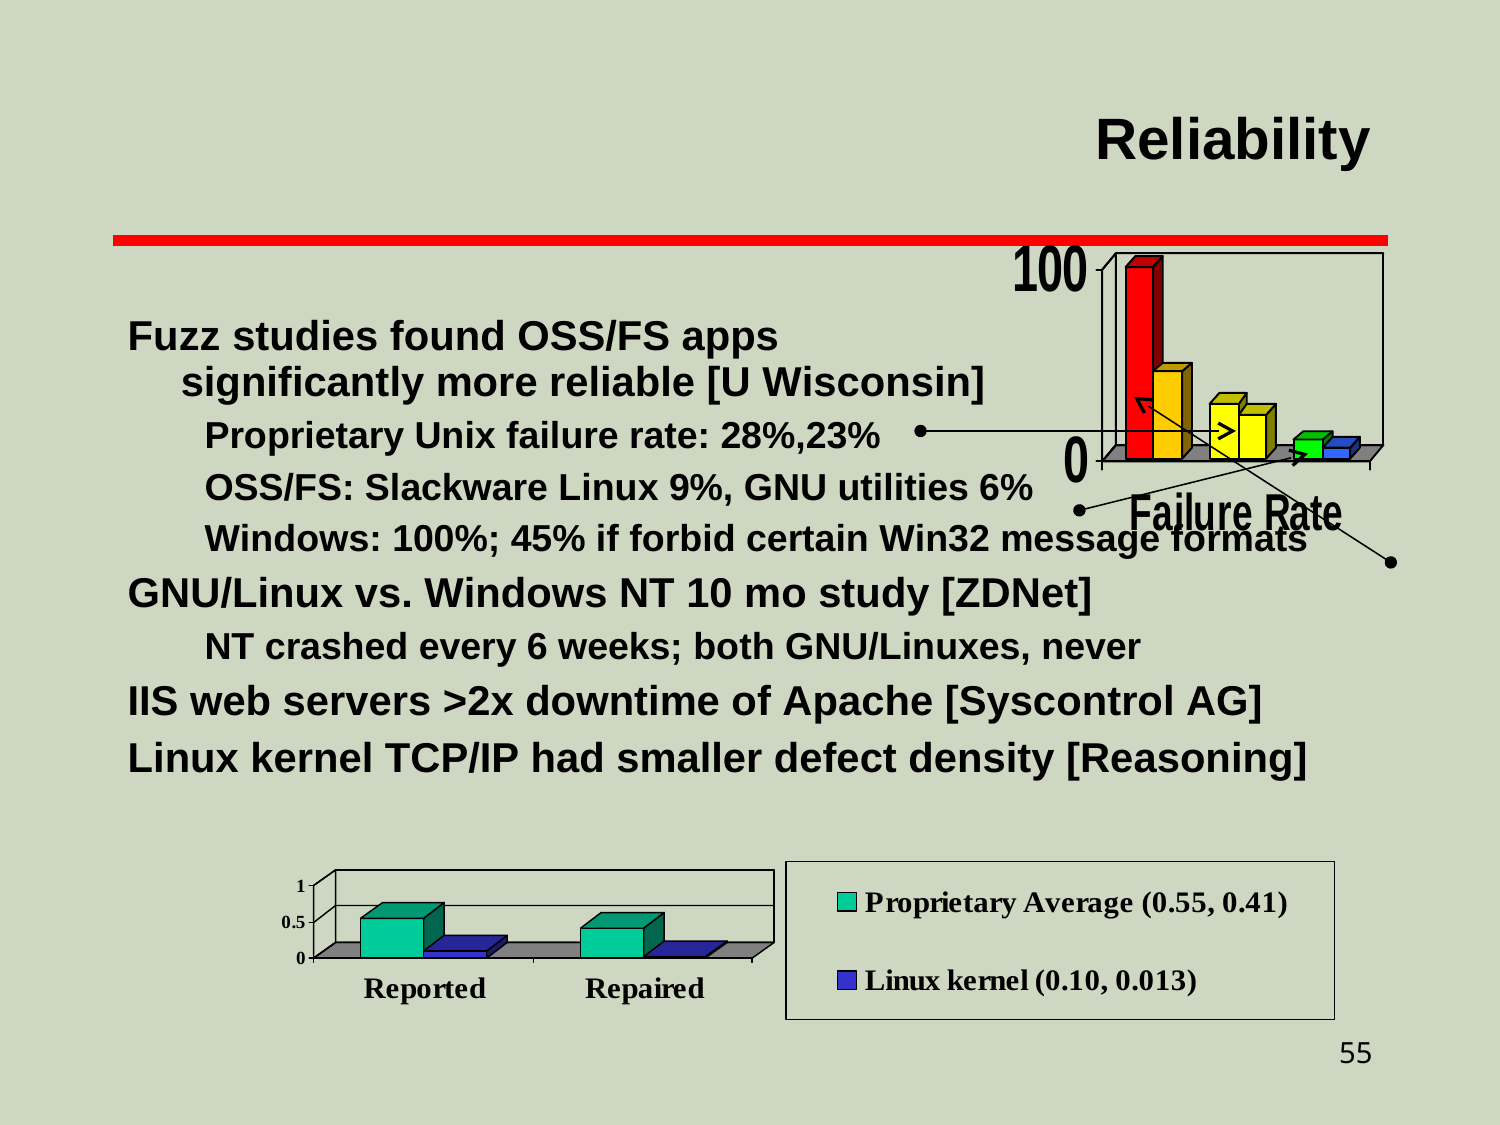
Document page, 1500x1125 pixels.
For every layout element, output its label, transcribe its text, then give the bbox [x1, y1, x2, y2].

list Fuzz studies found OSS/FS apps significantly more reliable [U Wisconsin] Proprietary Unix failure rate: 28%,23% OSS/FS: Slackware Linux 9%, GNU utilities 6% Windows: 100%; 45% if forbid certain Win32 message formats GNU/Linux vs. Windows NT 10 mo study [ZDNet] NT crashed every 6 weeks; both GNU/Linuxes, never IIS web servers >2x downtime of Apache [Syscontrol AG] Linux kernel TCP/IP had smaller defect density [Reasoning] [110, 312, 1391, 1038]
chart [920, 168, 1466, 602]
chart [55, 847, 1372, 1038]
title Reliability [90, 64, 1372, 215]
